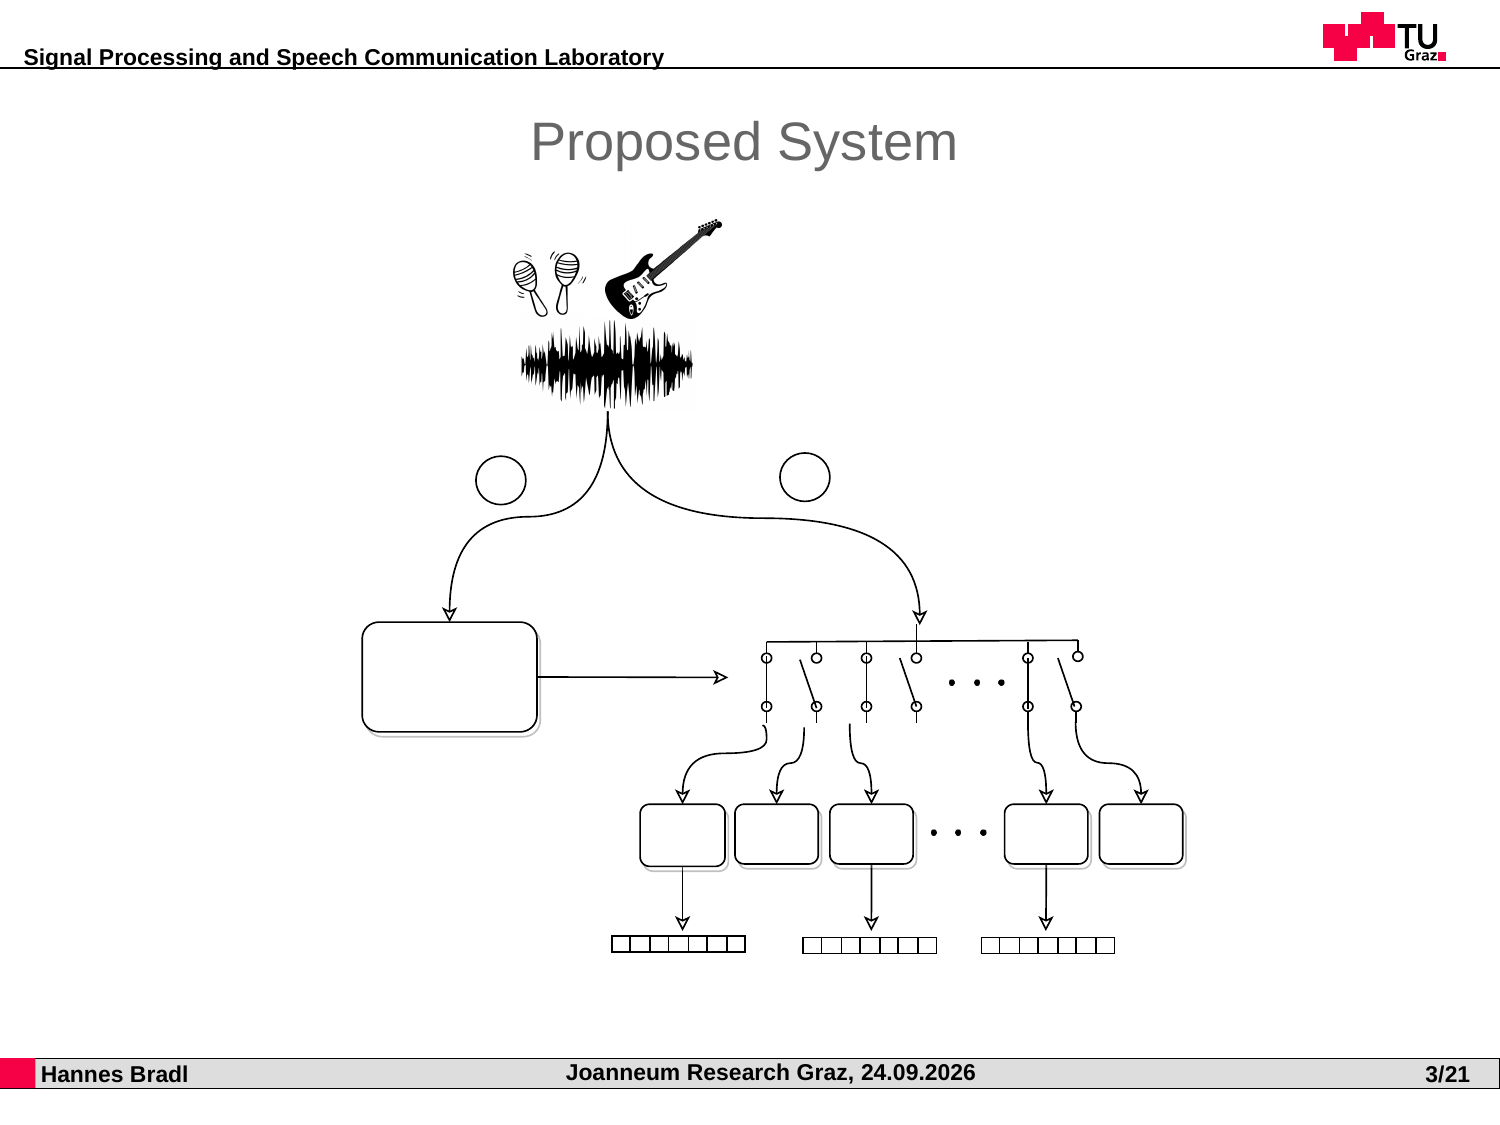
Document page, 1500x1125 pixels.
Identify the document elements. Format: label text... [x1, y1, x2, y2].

list Proposed System [107, 106, 1382, 201]
picture [259, 218, 1241, 1028]
